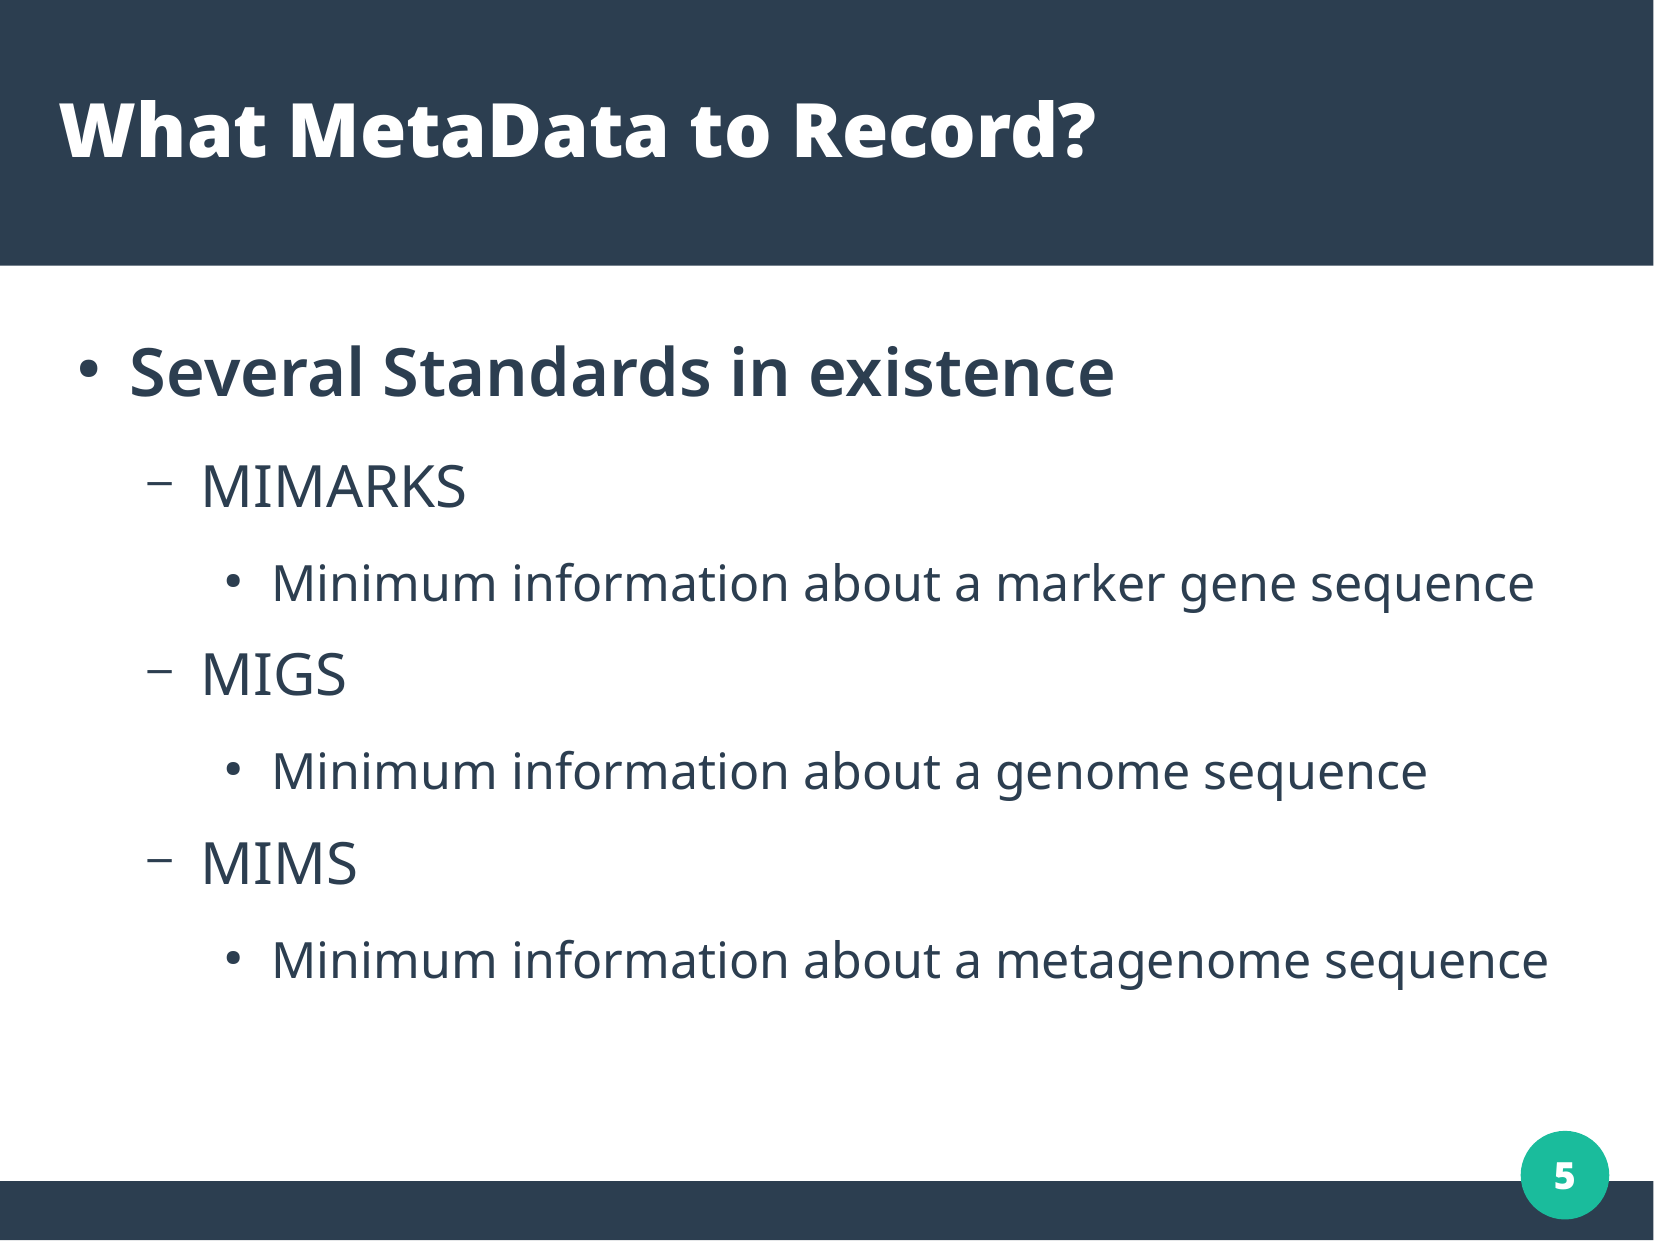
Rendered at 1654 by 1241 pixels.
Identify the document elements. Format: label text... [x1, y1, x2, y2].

list Several Standards in existence MIMARKS Minimum information about a marker gene sequence MIGS Minimum information about a genome sequence MIMS Minimum information about a metagenome sequence [59, 324, 1595, 1152]
title What MetaData to Record? [59, 49, 1595, 207]
